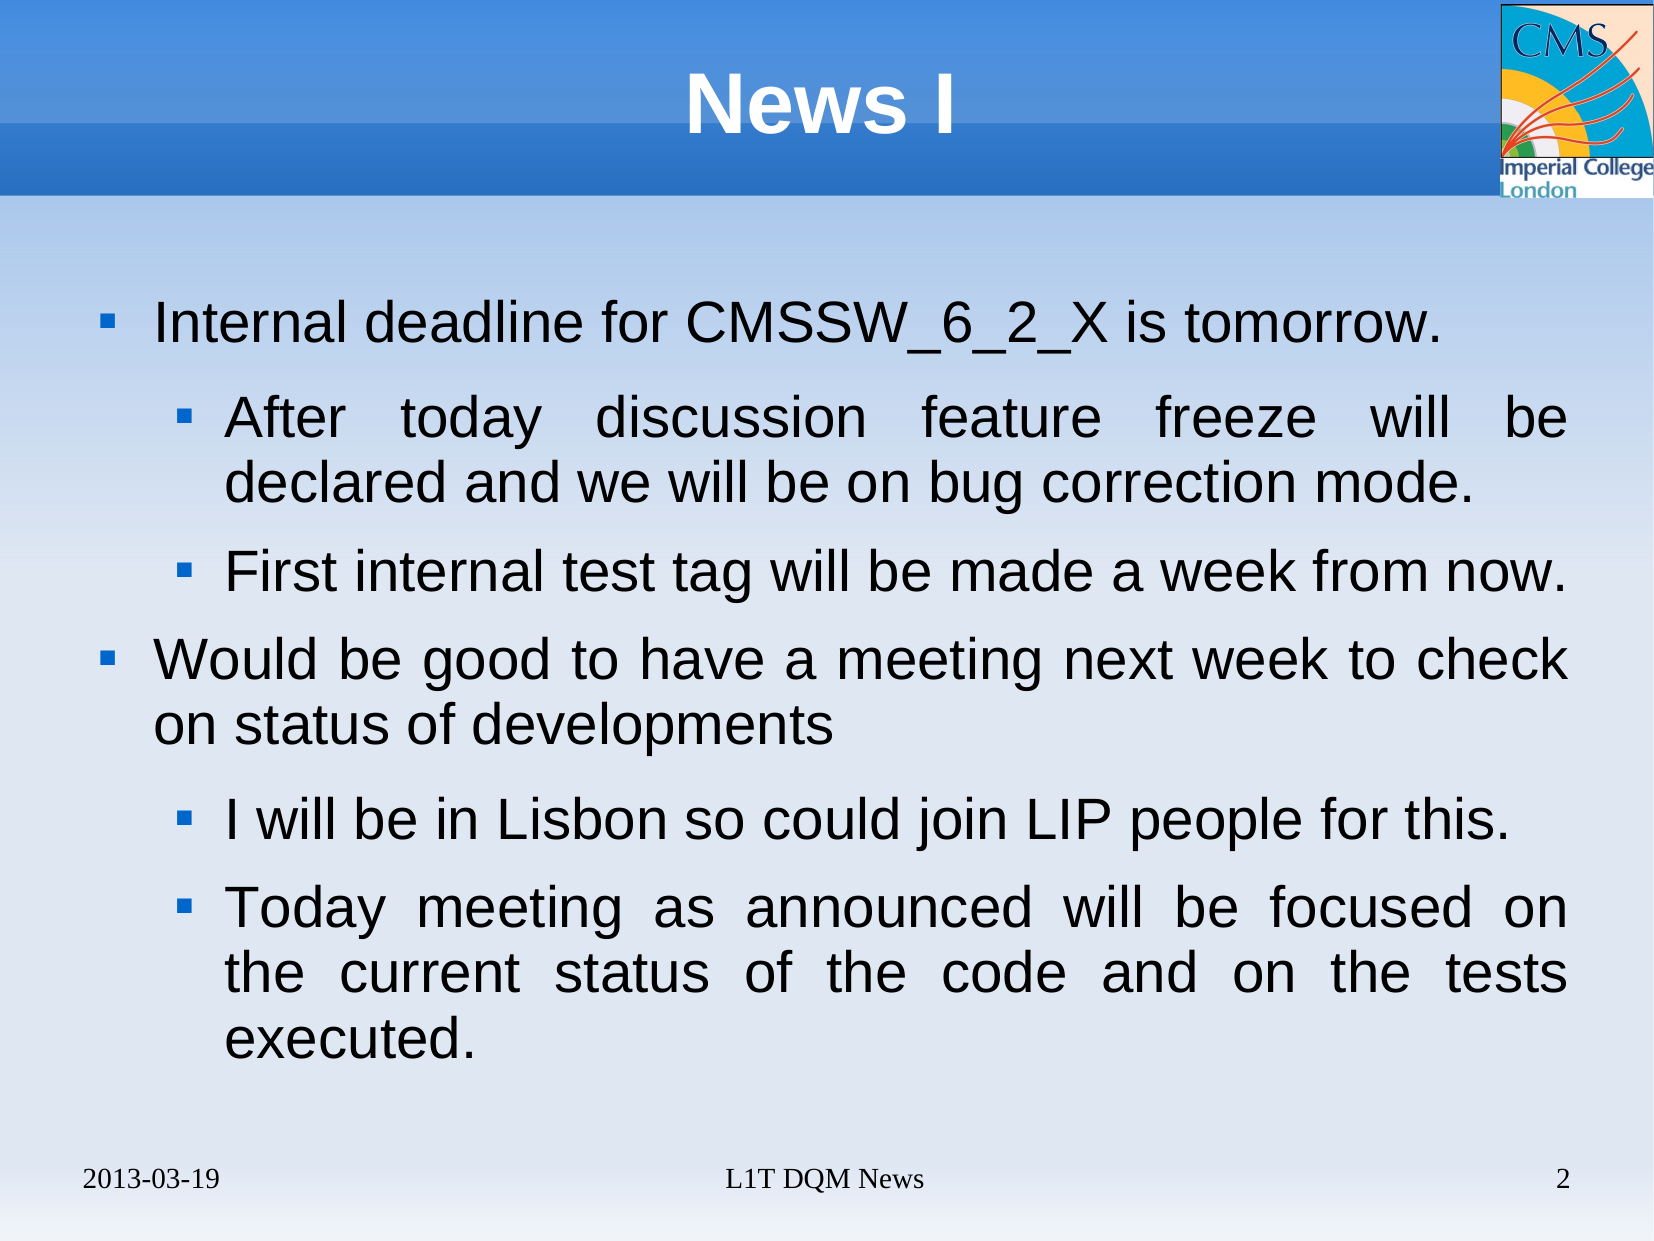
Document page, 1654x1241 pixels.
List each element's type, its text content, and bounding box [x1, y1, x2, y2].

picture [0, 0, 1654, 1241]
title News I [76, 0, 1565, 208]
list Internal deadline for CMSSW_6_2_X is tomorrow. After today discussion feature freeze will be declared and we will be on bug correction mode. First internal test tag will be made a week from now. Would be good to have a meeting next week to check on status of developments I will be in Lisbon so could join LIP people for this. Today meeting as announced will be focused on the current status of the code and on the tests executed. [82, 290, 1571, 1109]
